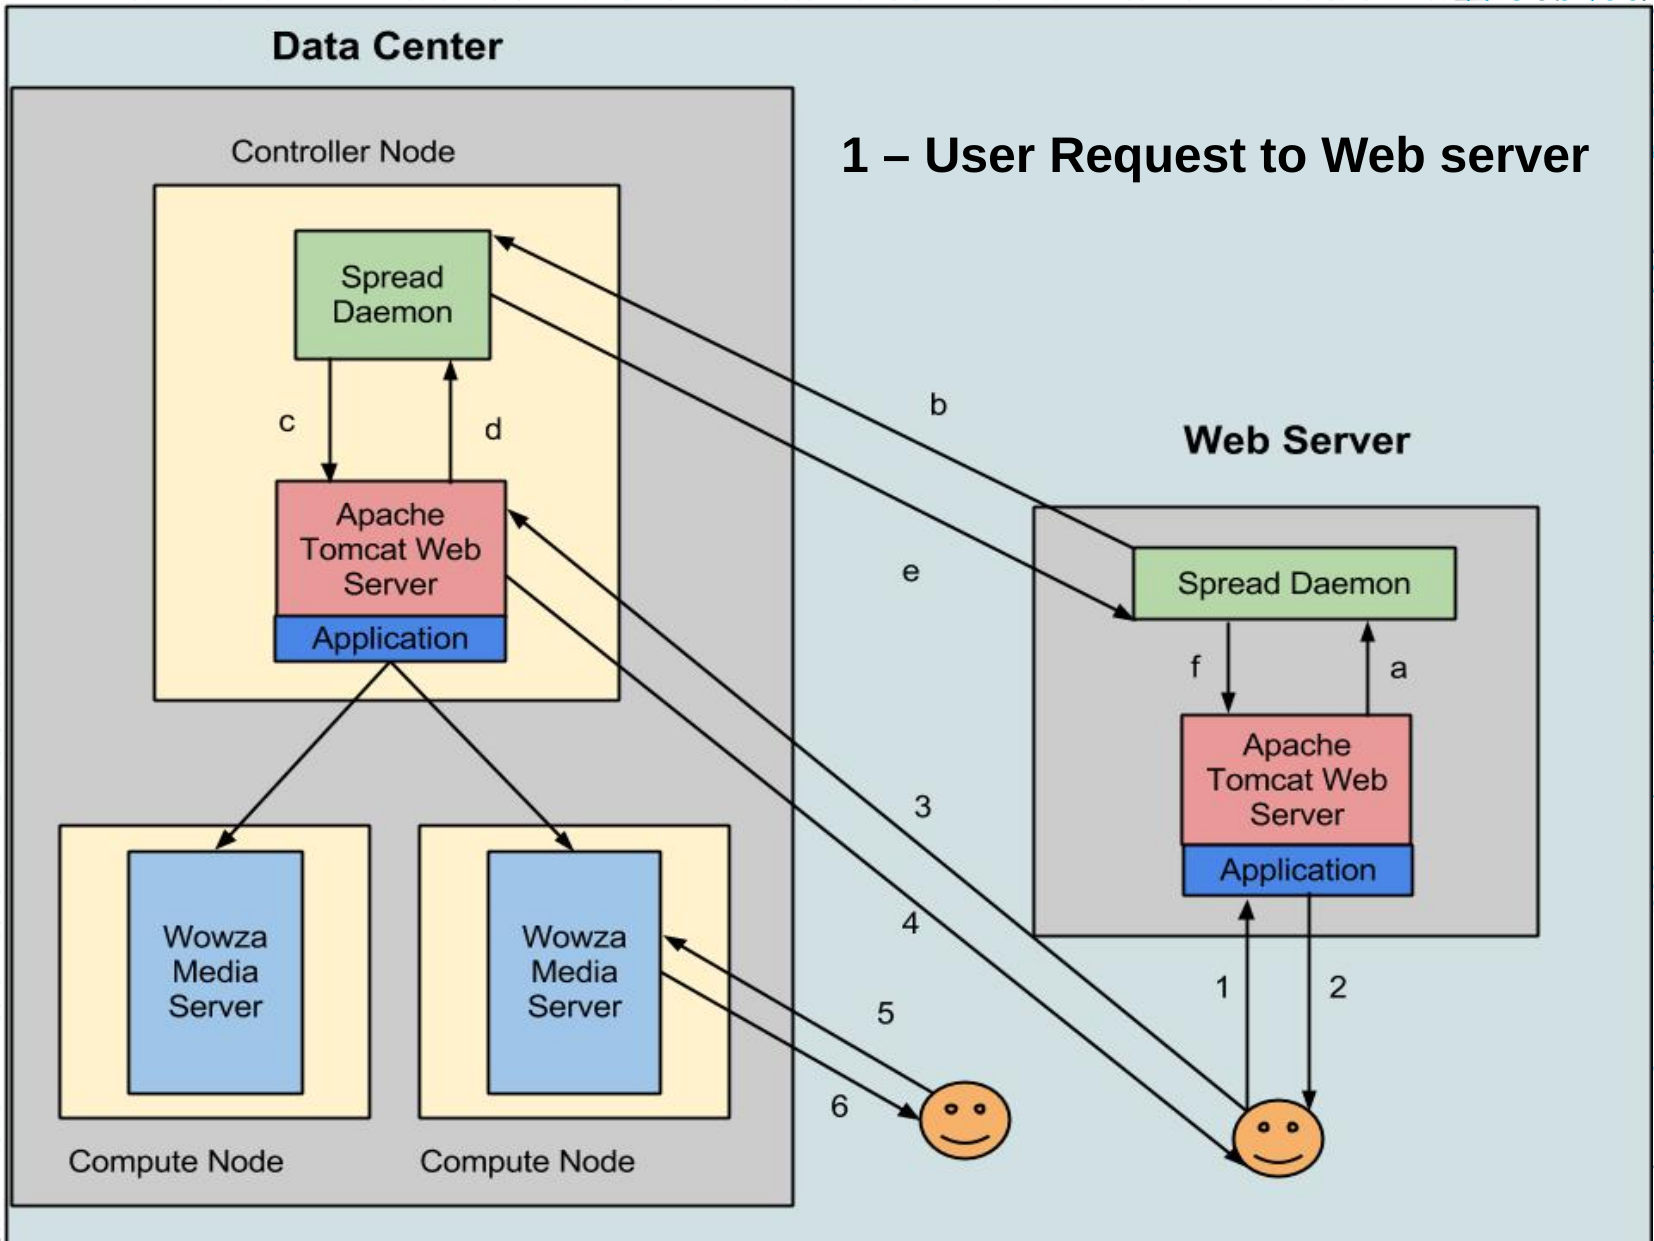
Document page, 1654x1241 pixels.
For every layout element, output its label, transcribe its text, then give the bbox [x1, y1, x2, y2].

text_box 1 – User Request to Web server [826, 120, 1614, 192]
picture [0, 0, 1654, 1241]
